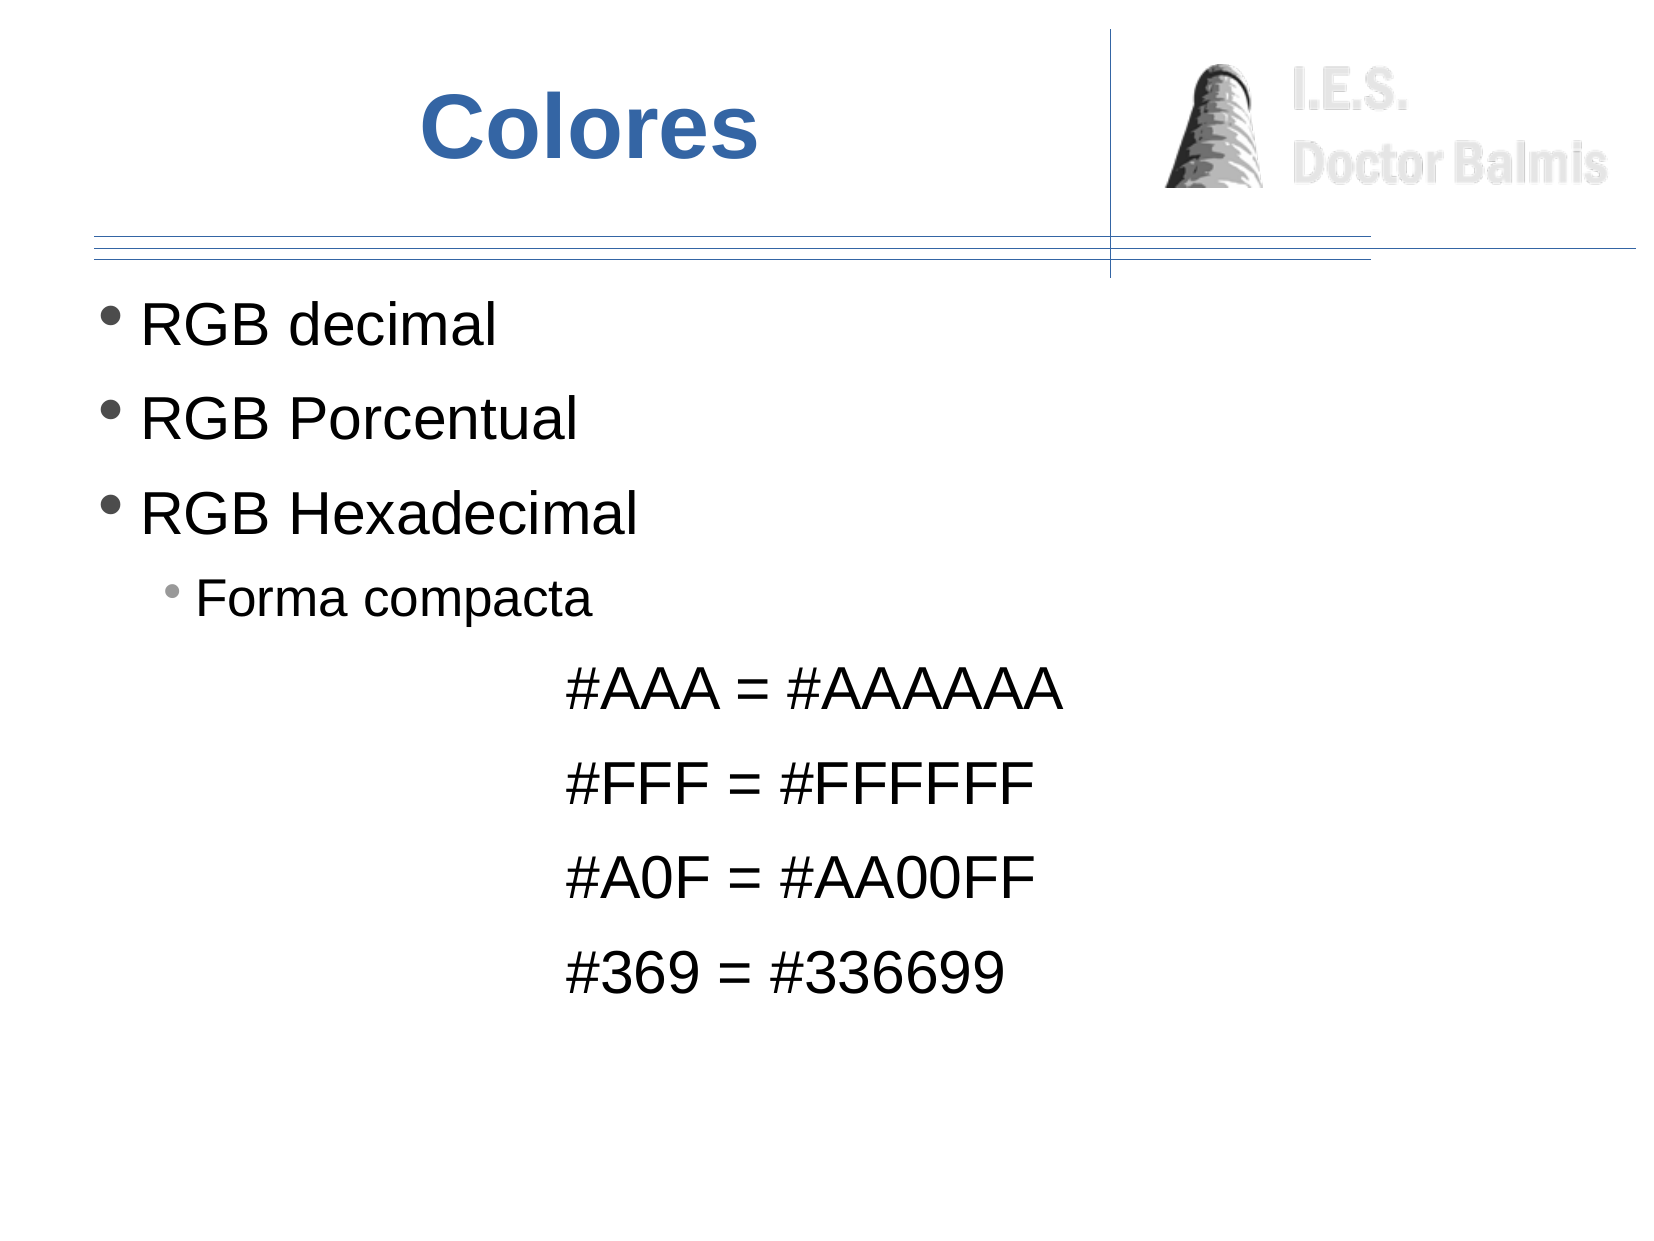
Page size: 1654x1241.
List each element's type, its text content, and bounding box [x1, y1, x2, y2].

list RGB decimal RGB Porcentual RGB Hexadecimal Forma compacta #AAA = #AAAAAA #FFF = #FFFFFF #A0F = #AA00FF #369 = #336699 [82, 290, 1571, 1010]
picture [1133, 64, 1619, 188]
title Colores [118, 23, 1063, 231]
